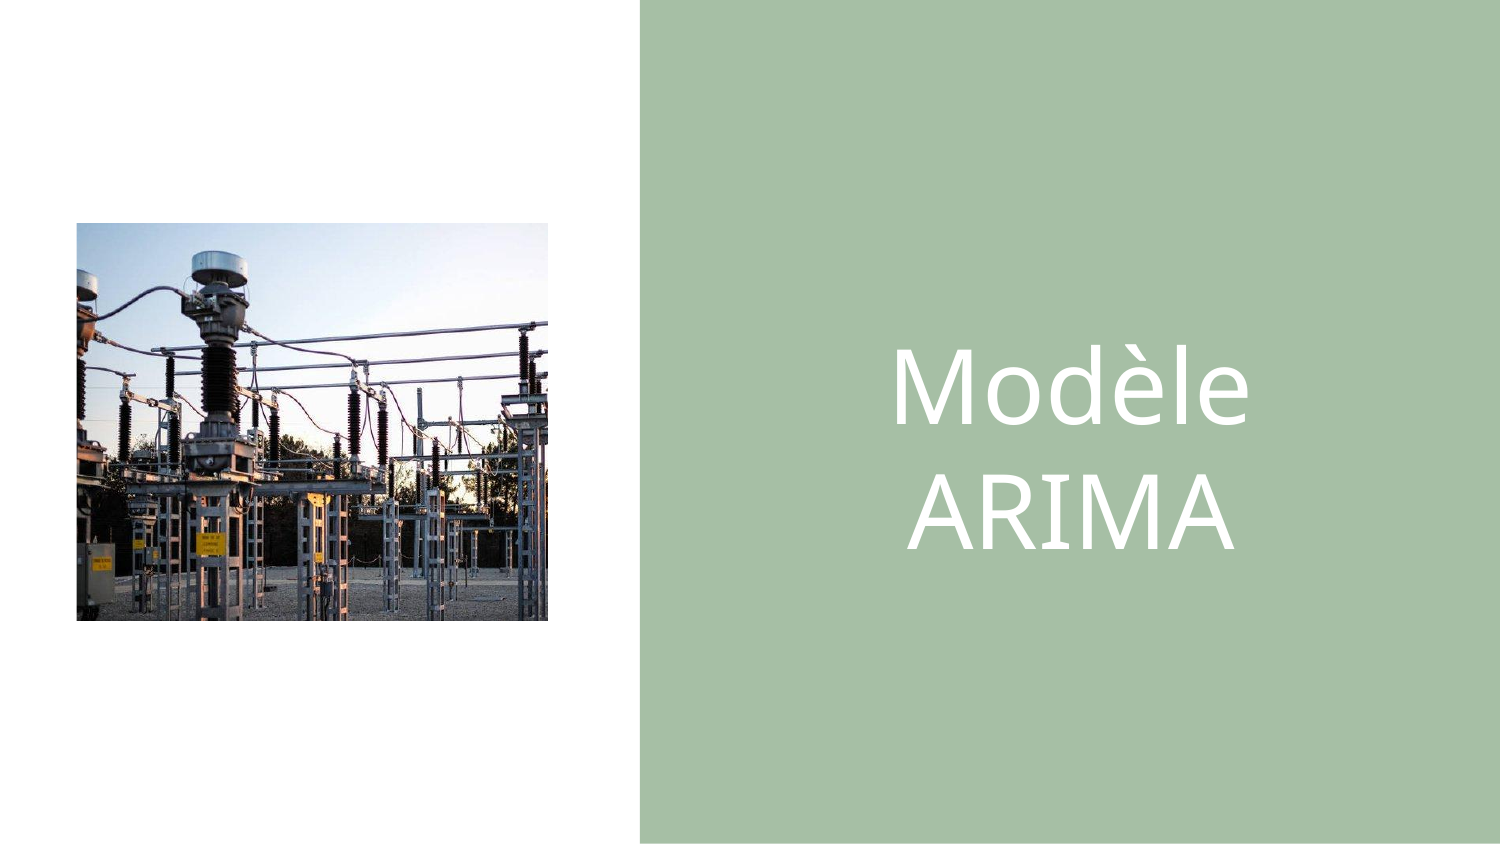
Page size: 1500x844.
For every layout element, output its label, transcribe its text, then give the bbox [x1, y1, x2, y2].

picture [76, 223, 548, 621]
title Modèle ARIMA [750, 258, 1391, 586]
